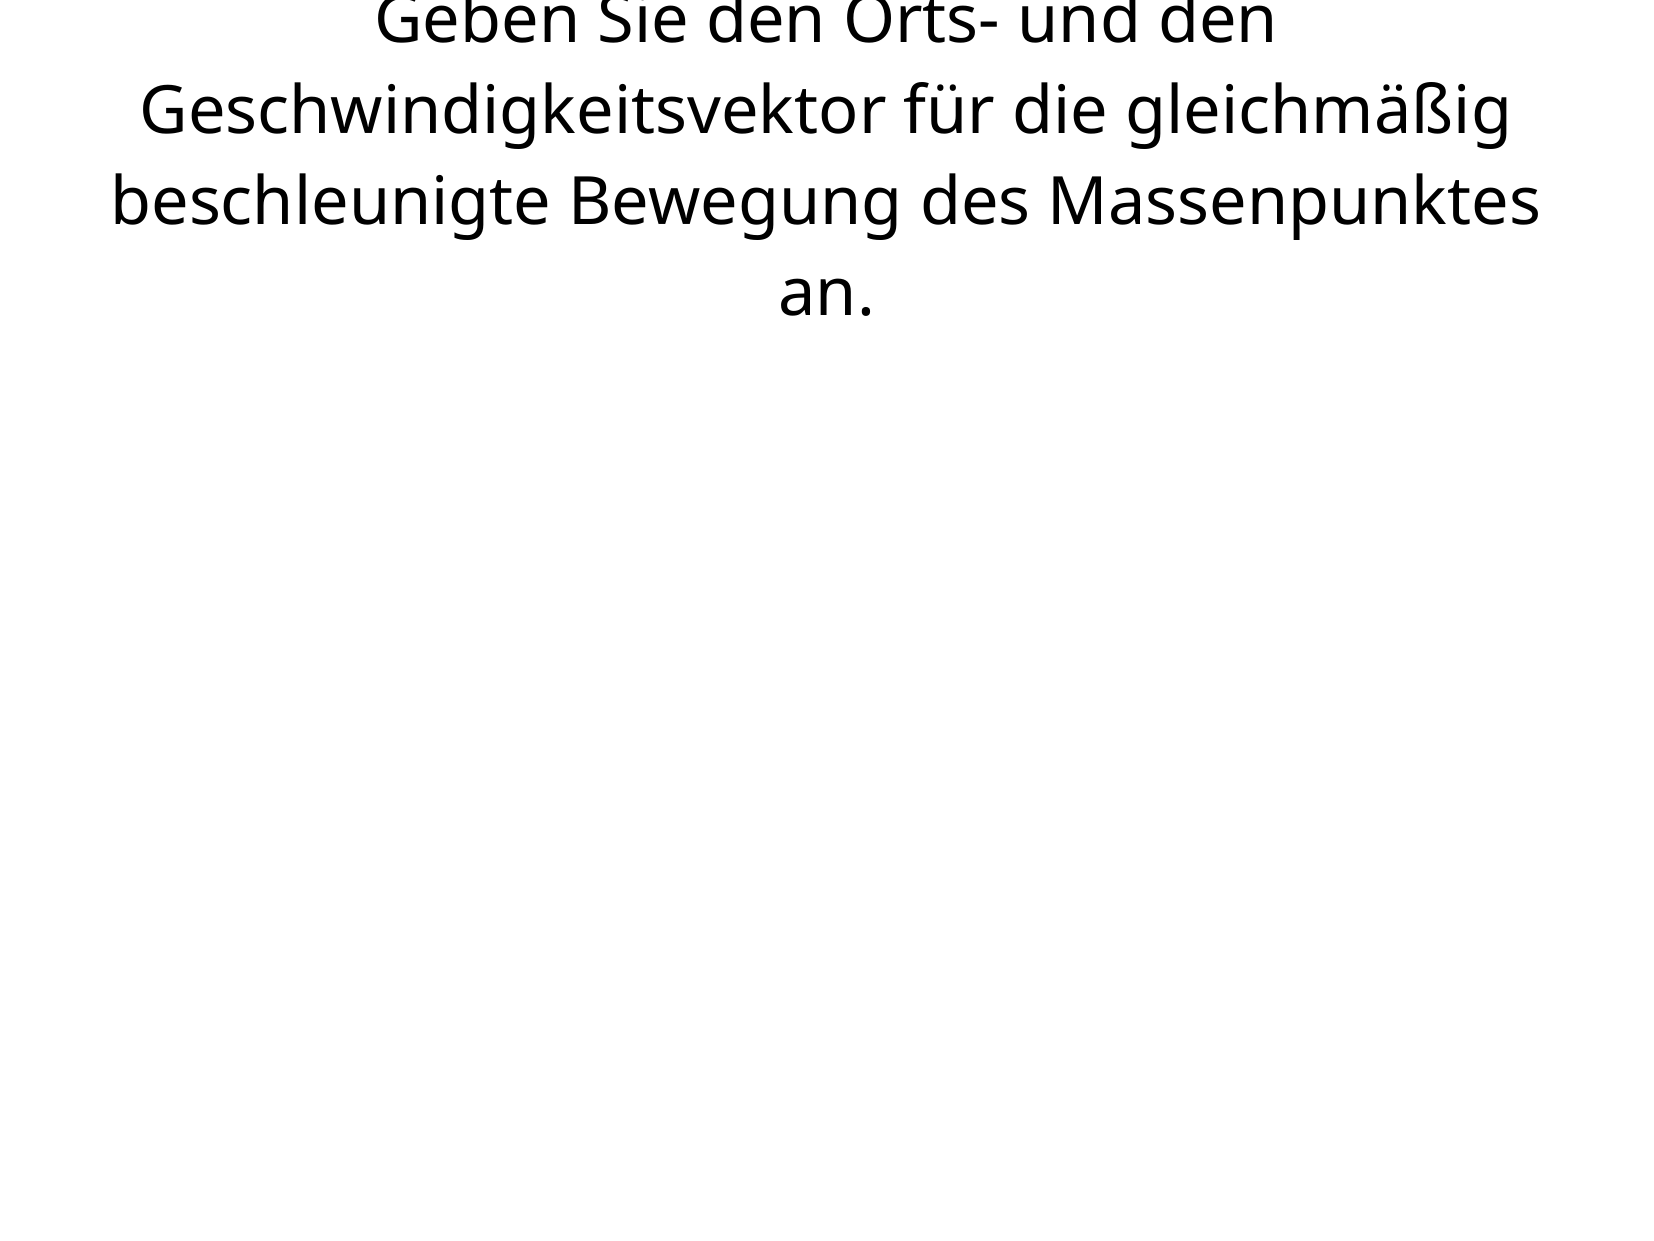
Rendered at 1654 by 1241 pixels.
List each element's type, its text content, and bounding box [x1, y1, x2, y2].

title Geben Sie den Orts- und den Geschwindigkeitsvektor für die gleichmäßig beschleunigte Bewegung des Massenpunktes an. [82, 20, 1571, 286]
